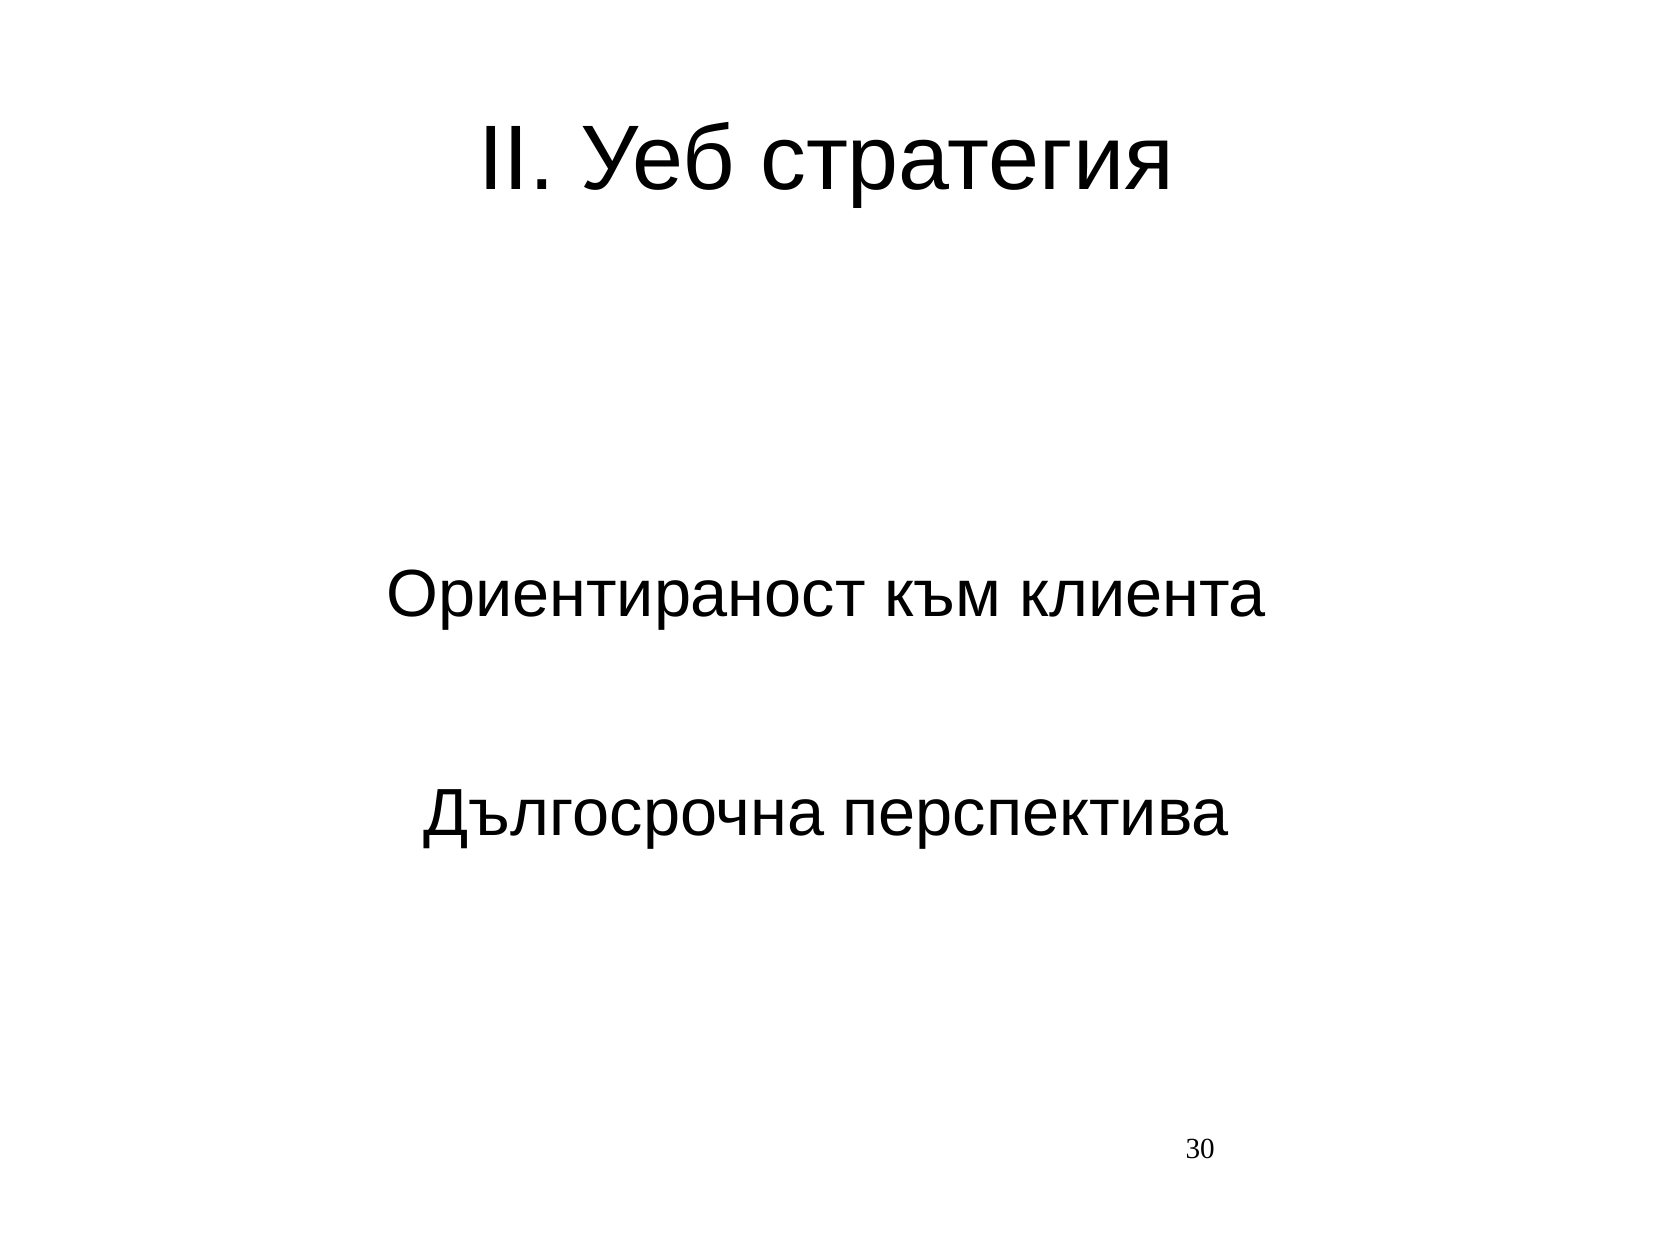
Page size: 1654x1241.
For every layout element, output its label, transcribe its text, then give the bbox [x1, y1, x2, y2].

title II. Уеб стратегия [82, 49, 1571, 257]
subtitle Ориентираност към клиента Дългосрочна перспектива [82, 290, 1571, 1109]
text_box [1185, 1129, 1571, 1216]
